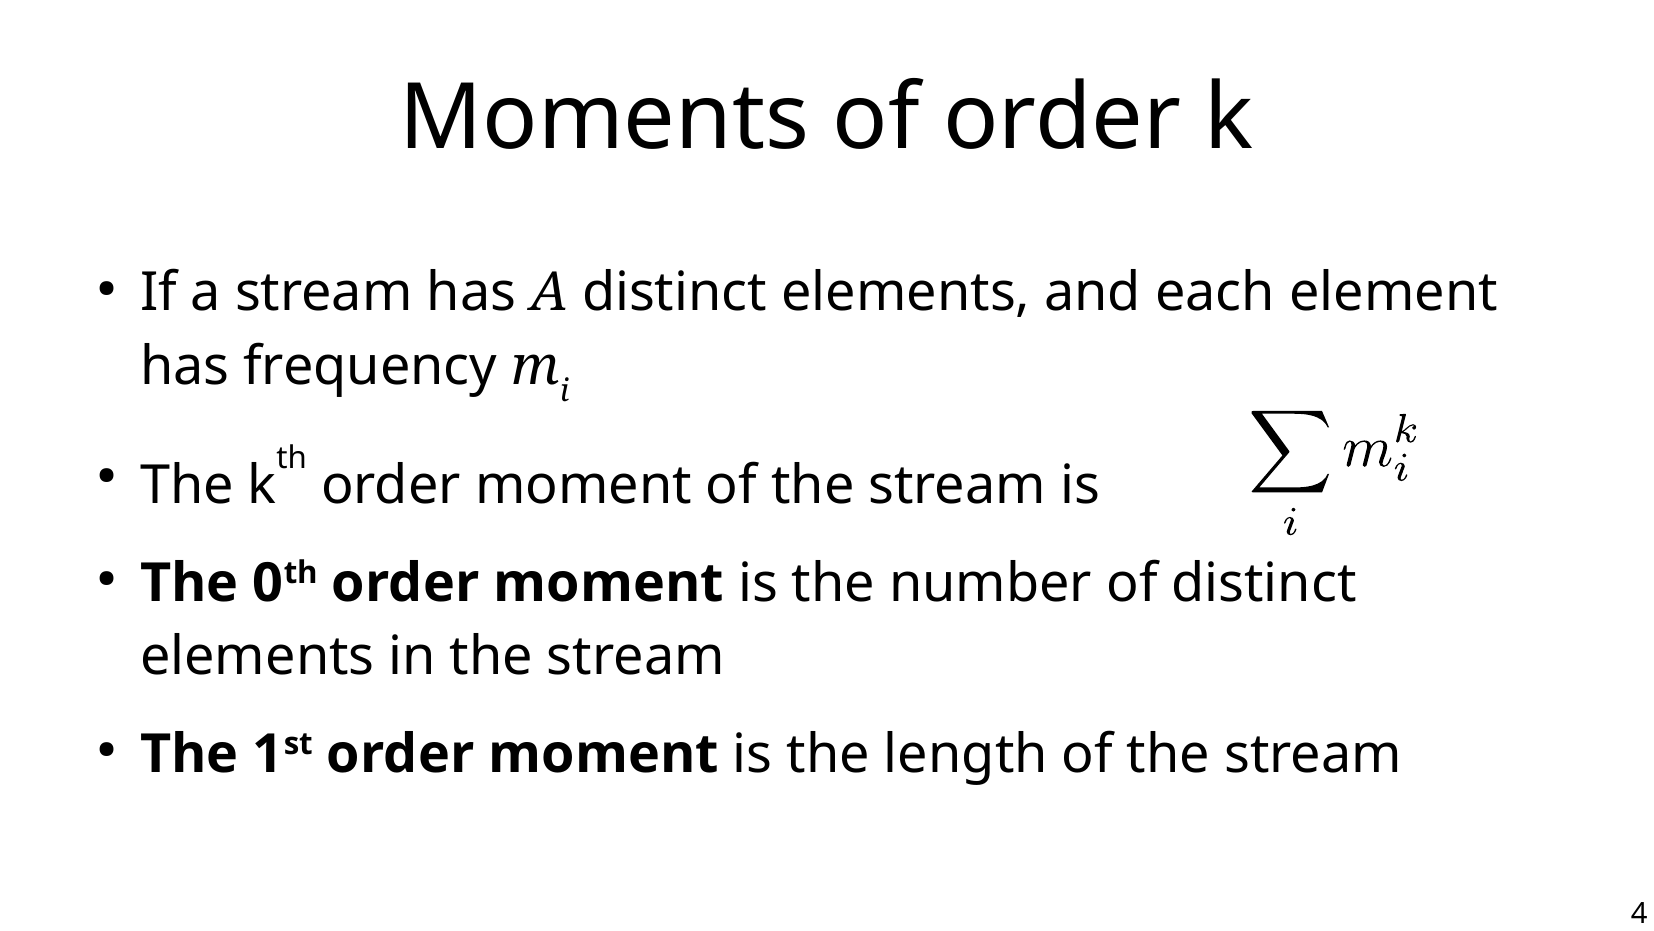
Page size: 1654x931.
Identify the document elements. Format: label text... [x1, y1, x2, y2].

list If a stream has A distinct elements, and each element has frequency mi The kth order moment of the stream is The 0th order moment is the number of distinct elements in the stream The 1st order moment is the length of the stream [82, 253, 1571, 793]
title Moments of order k [82, 1, 1571, 226]
text_box [1248, 405, 1419, 536]
